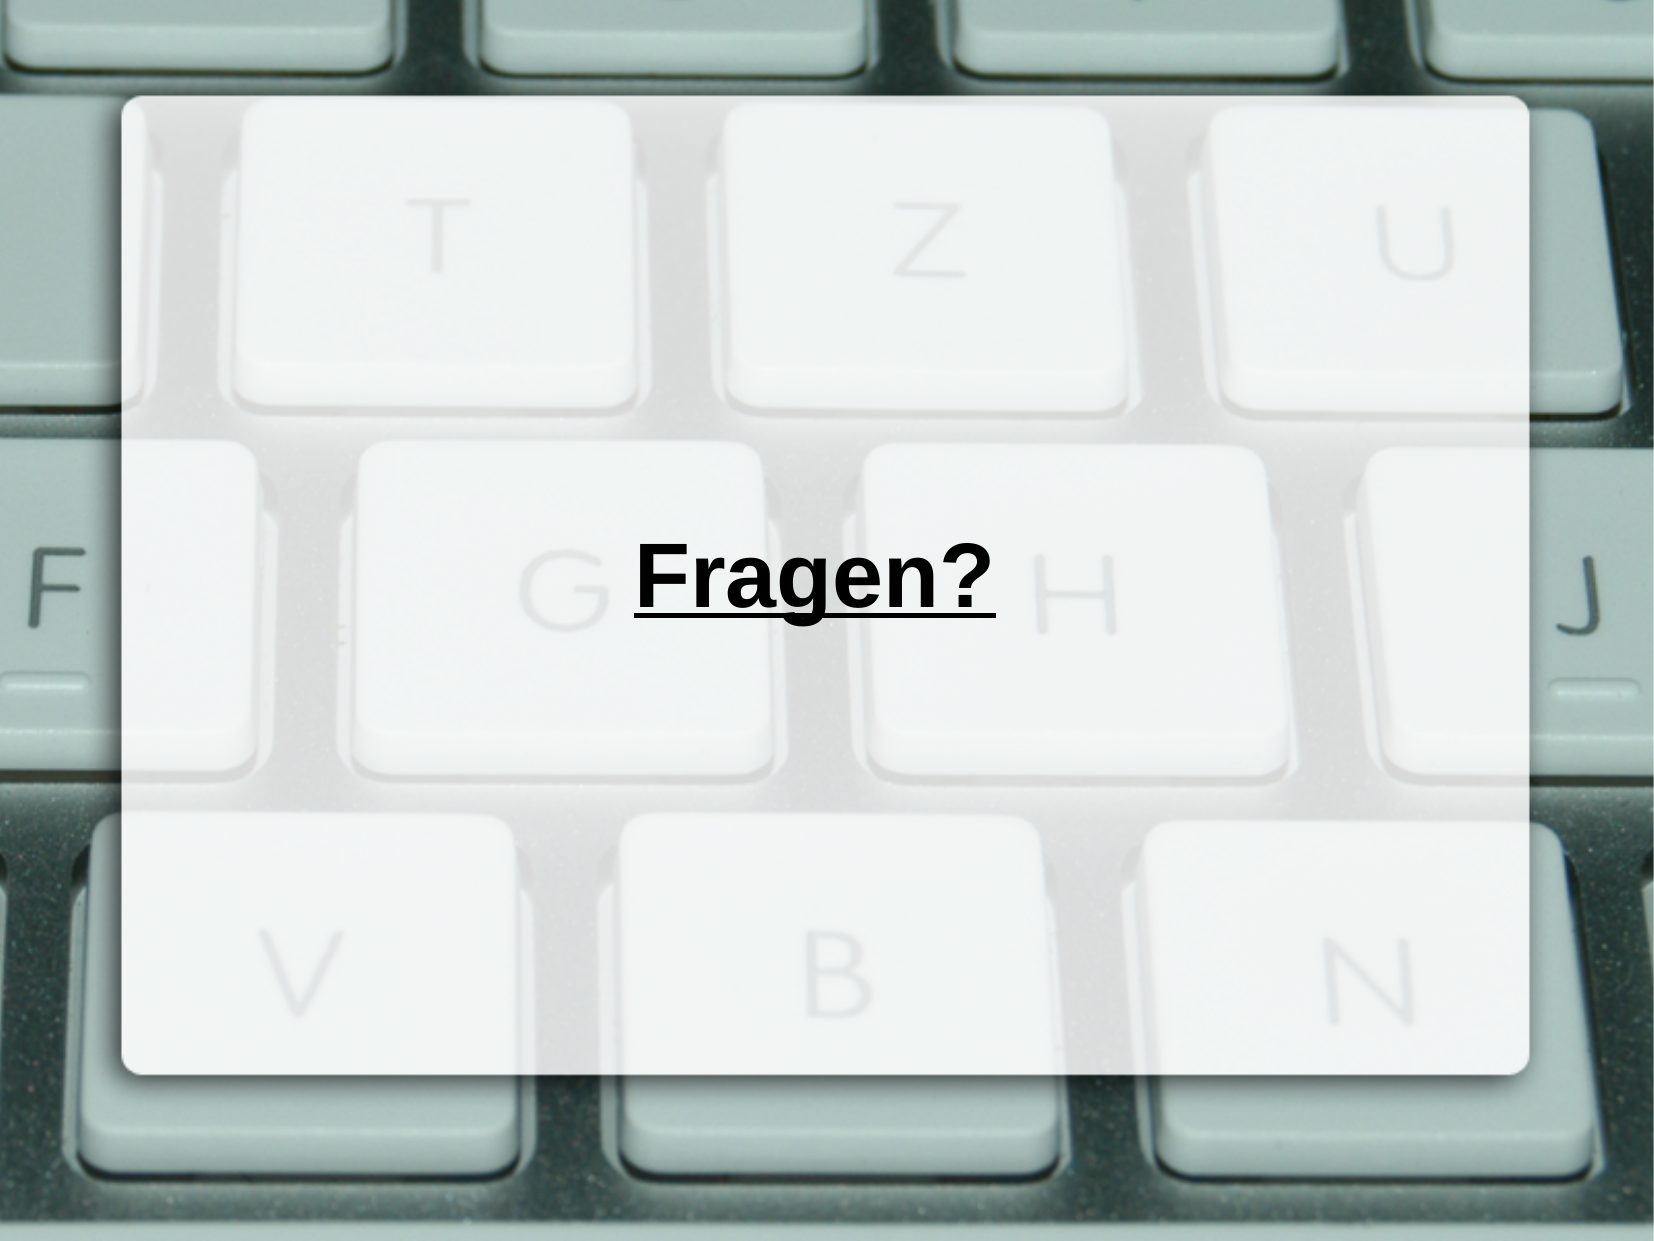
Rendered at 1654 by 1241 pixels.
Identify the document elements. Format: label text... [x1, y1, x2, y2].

picture [0, 0, 1654, 1241]
title Fragen? [129, 472, 1500, 680]
